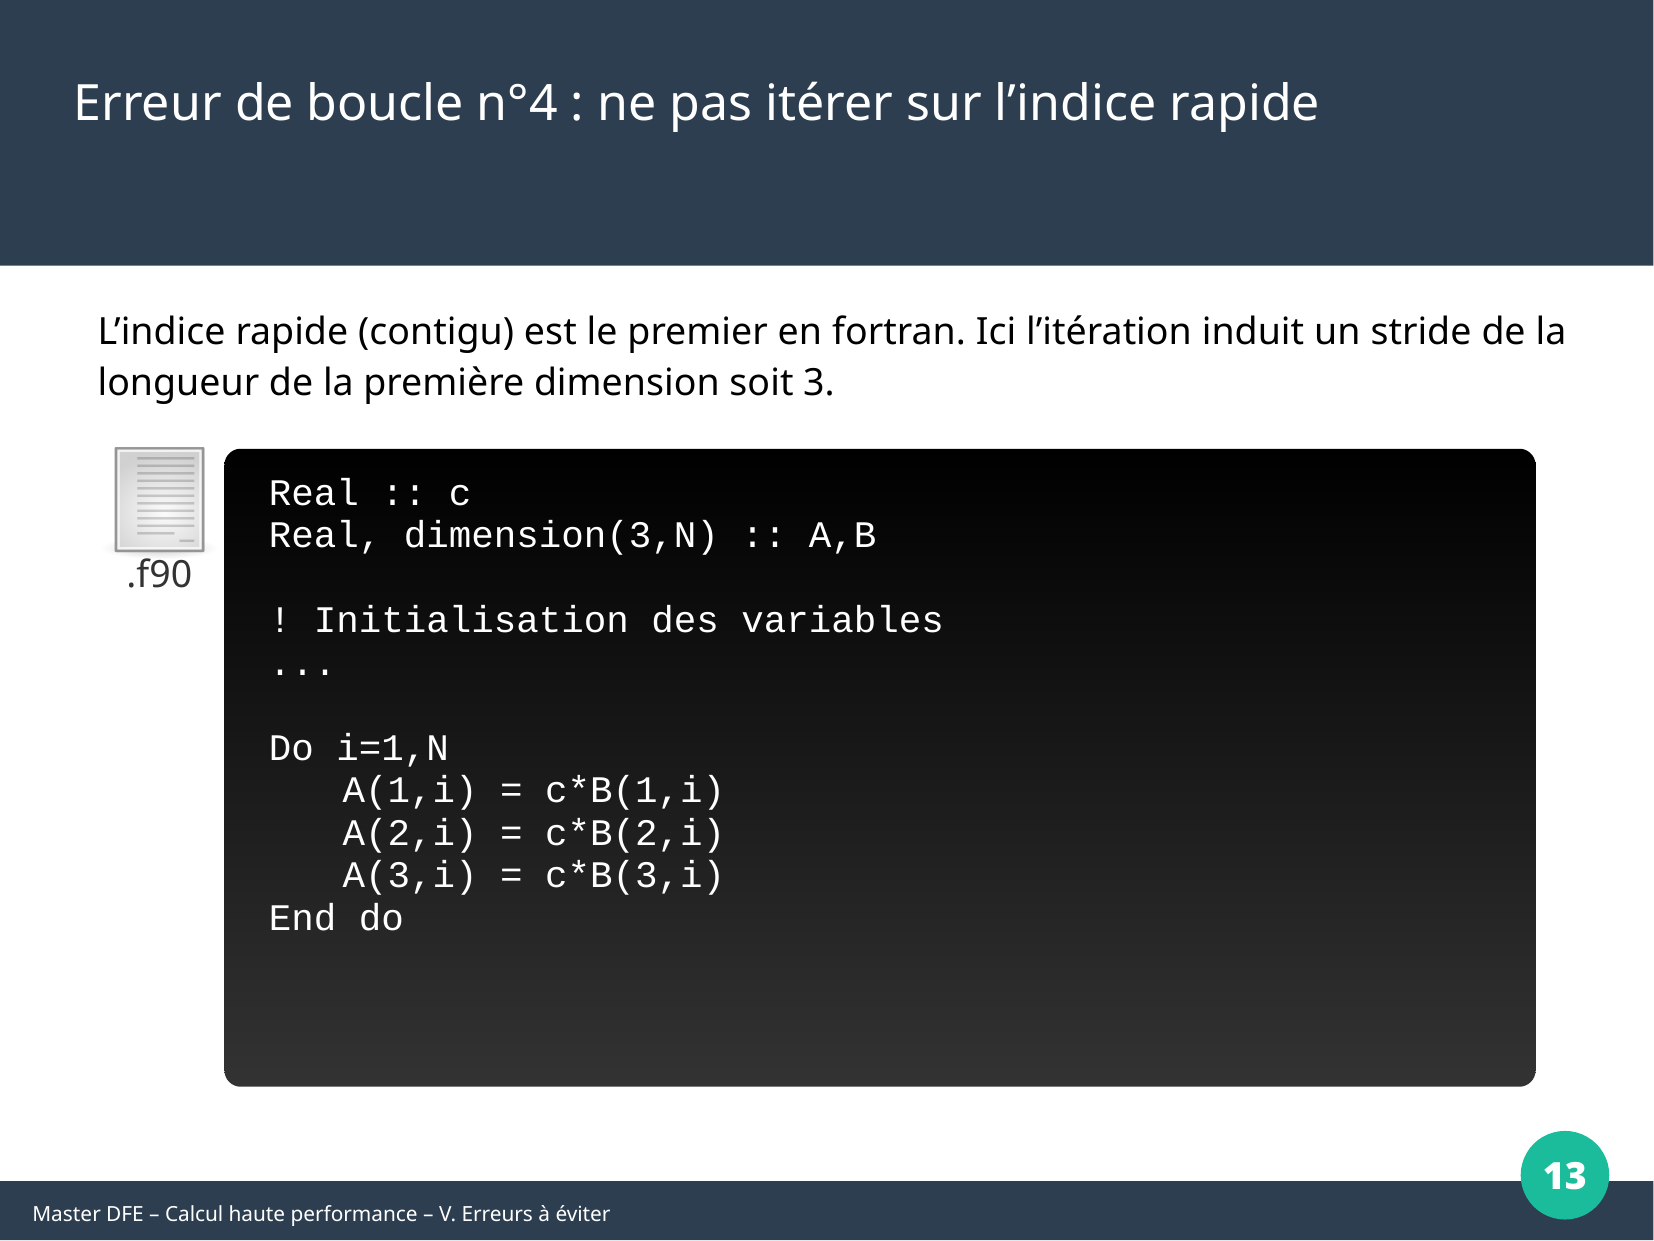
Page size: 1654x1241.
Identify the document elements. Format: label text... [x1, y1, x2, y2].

text_box Real :: c Real, dimension(3,N) :: A,B ! Initialisation des variables ... Do i=1,N A(1,i) = c*B(1,i) A(2,i) = c*B(2,i) A(3,i) = c*B(3,i) End do [253, 466, 1524, 961]
text_box [224, 448, 1536, 1087]
text_box Master DFE – Calcul haute performance – V. Erreurs à éviter [17, 1191, 1436, 1235]
text_box L’indice rapide (contigu) est le premier en fortran. Ici l’itération induit un stride de la longueur de la première dimension soit 3. [82, 297, 1583, 414]
picture [100, 442, 219, 539]
text_box .f90 [82, 539, 237, 606]
text_box Erreur de boucle n°4 : ne pas itérer sur l’indice rapide [59, 59, 1619, 209]
